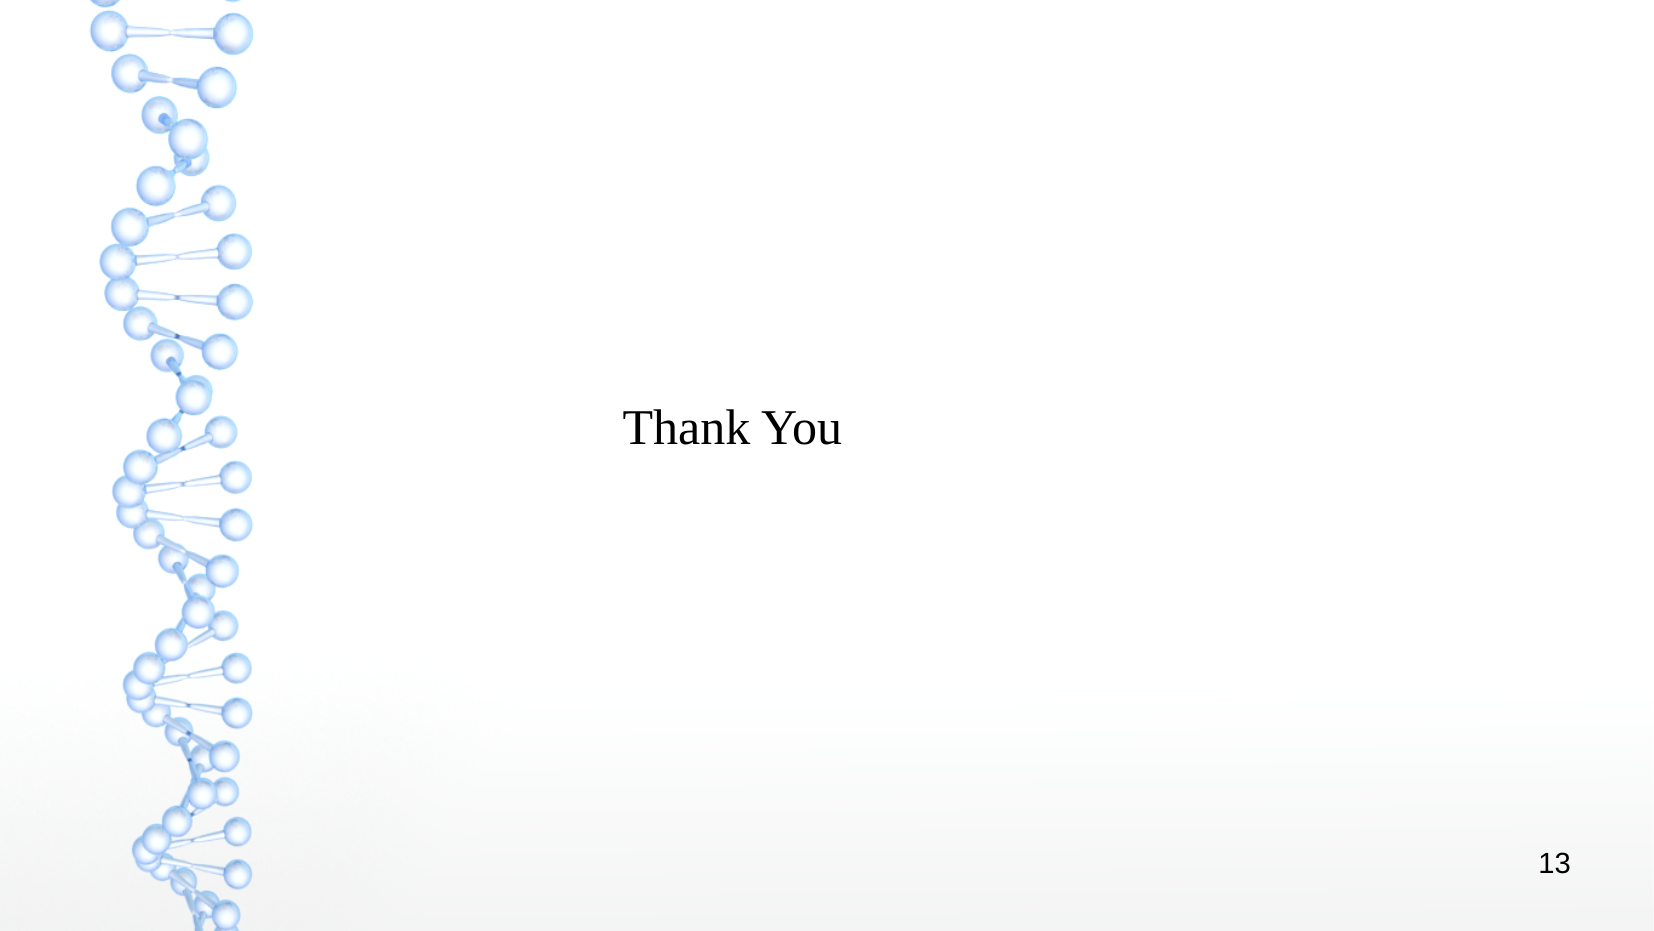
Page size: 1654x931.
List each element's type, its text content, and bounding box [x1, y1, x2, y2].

picture [0, 0, 1654, 931]
text_box Thank You [608, 392, 1055, 501]
